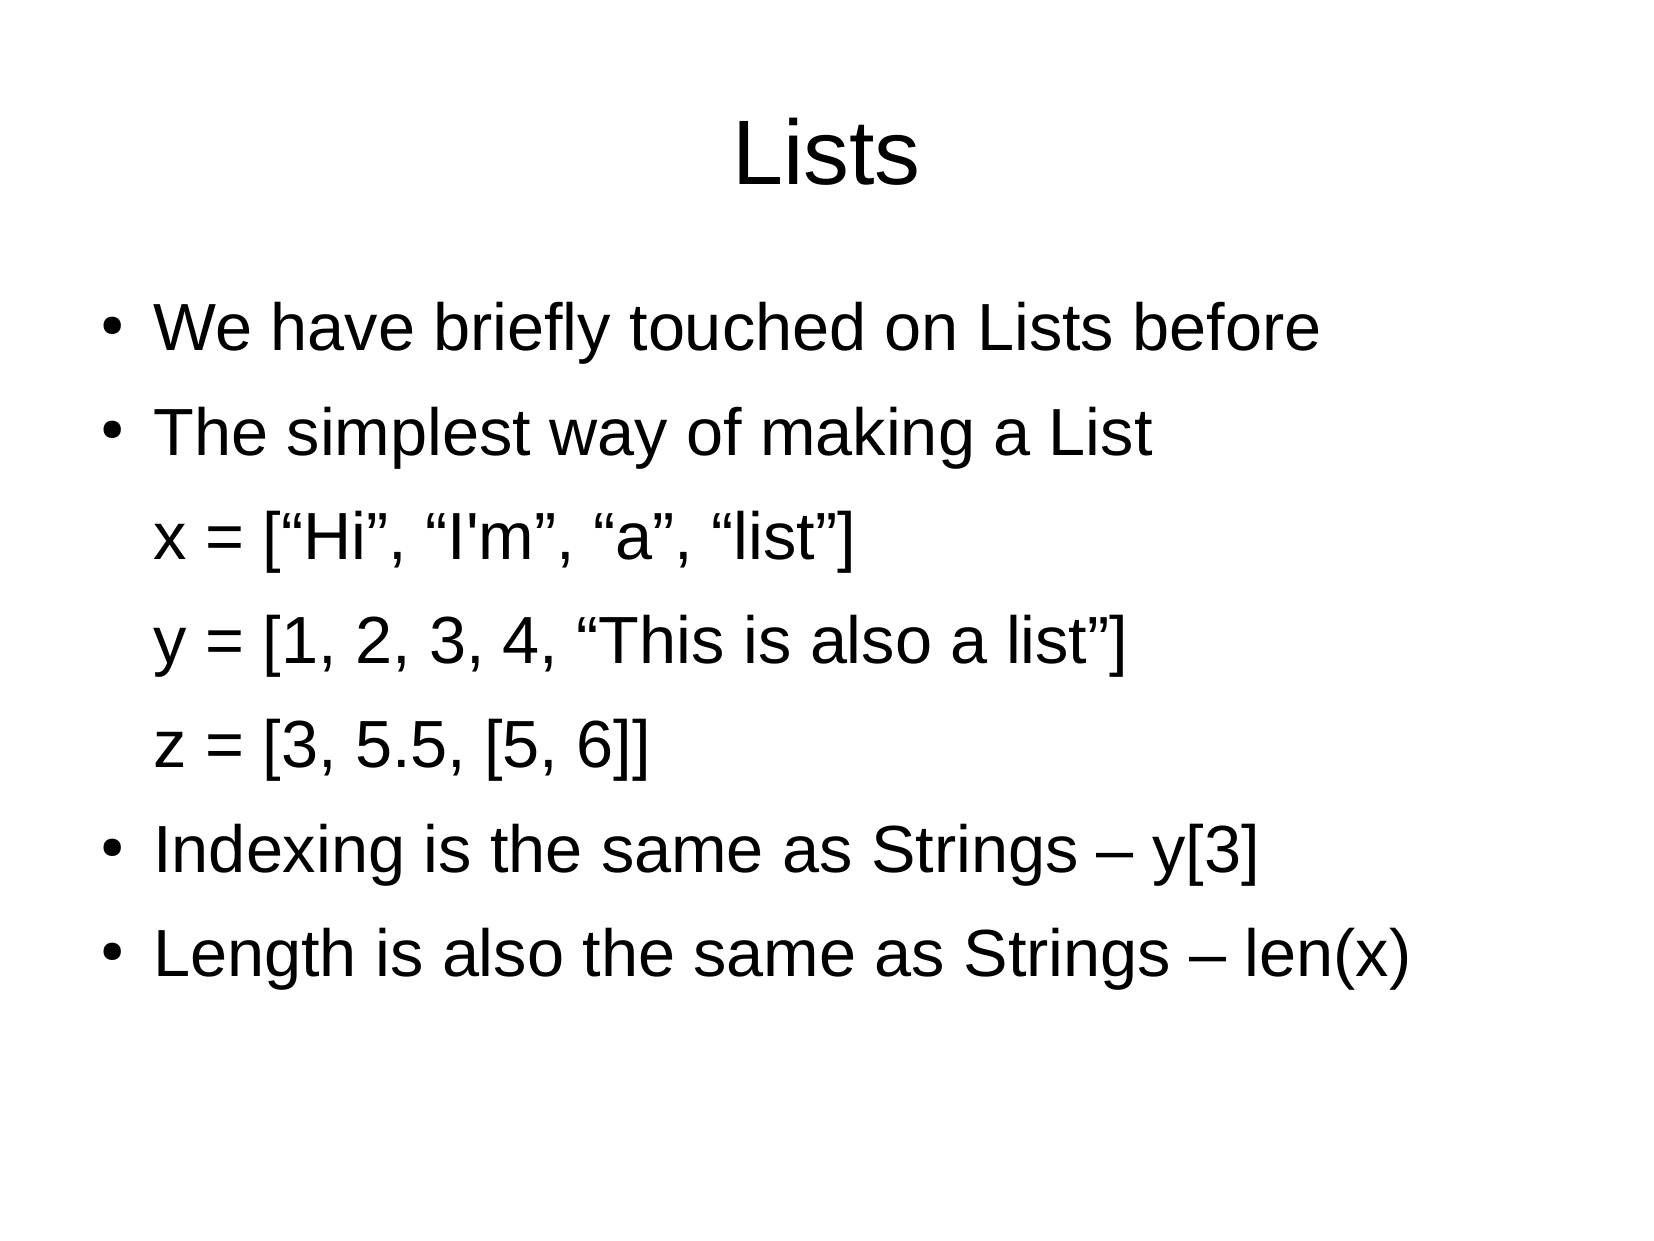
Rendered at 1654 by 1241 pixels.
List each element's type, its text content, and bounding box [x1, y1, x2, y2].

title Lists [82, 49, 1571, 257]
list We have briefly touched on Lists before The simplest way of making a List x = [“Hi”, “I'm”, “a”, “list”] y = [1, 2, 3, 4, “This is also a list”] z = [3, 5.5, [5, 6]] Indexing is the same as Strings – y[3] Length is also the same as Strings – len(x) [82, 290, 1571, 1010]
